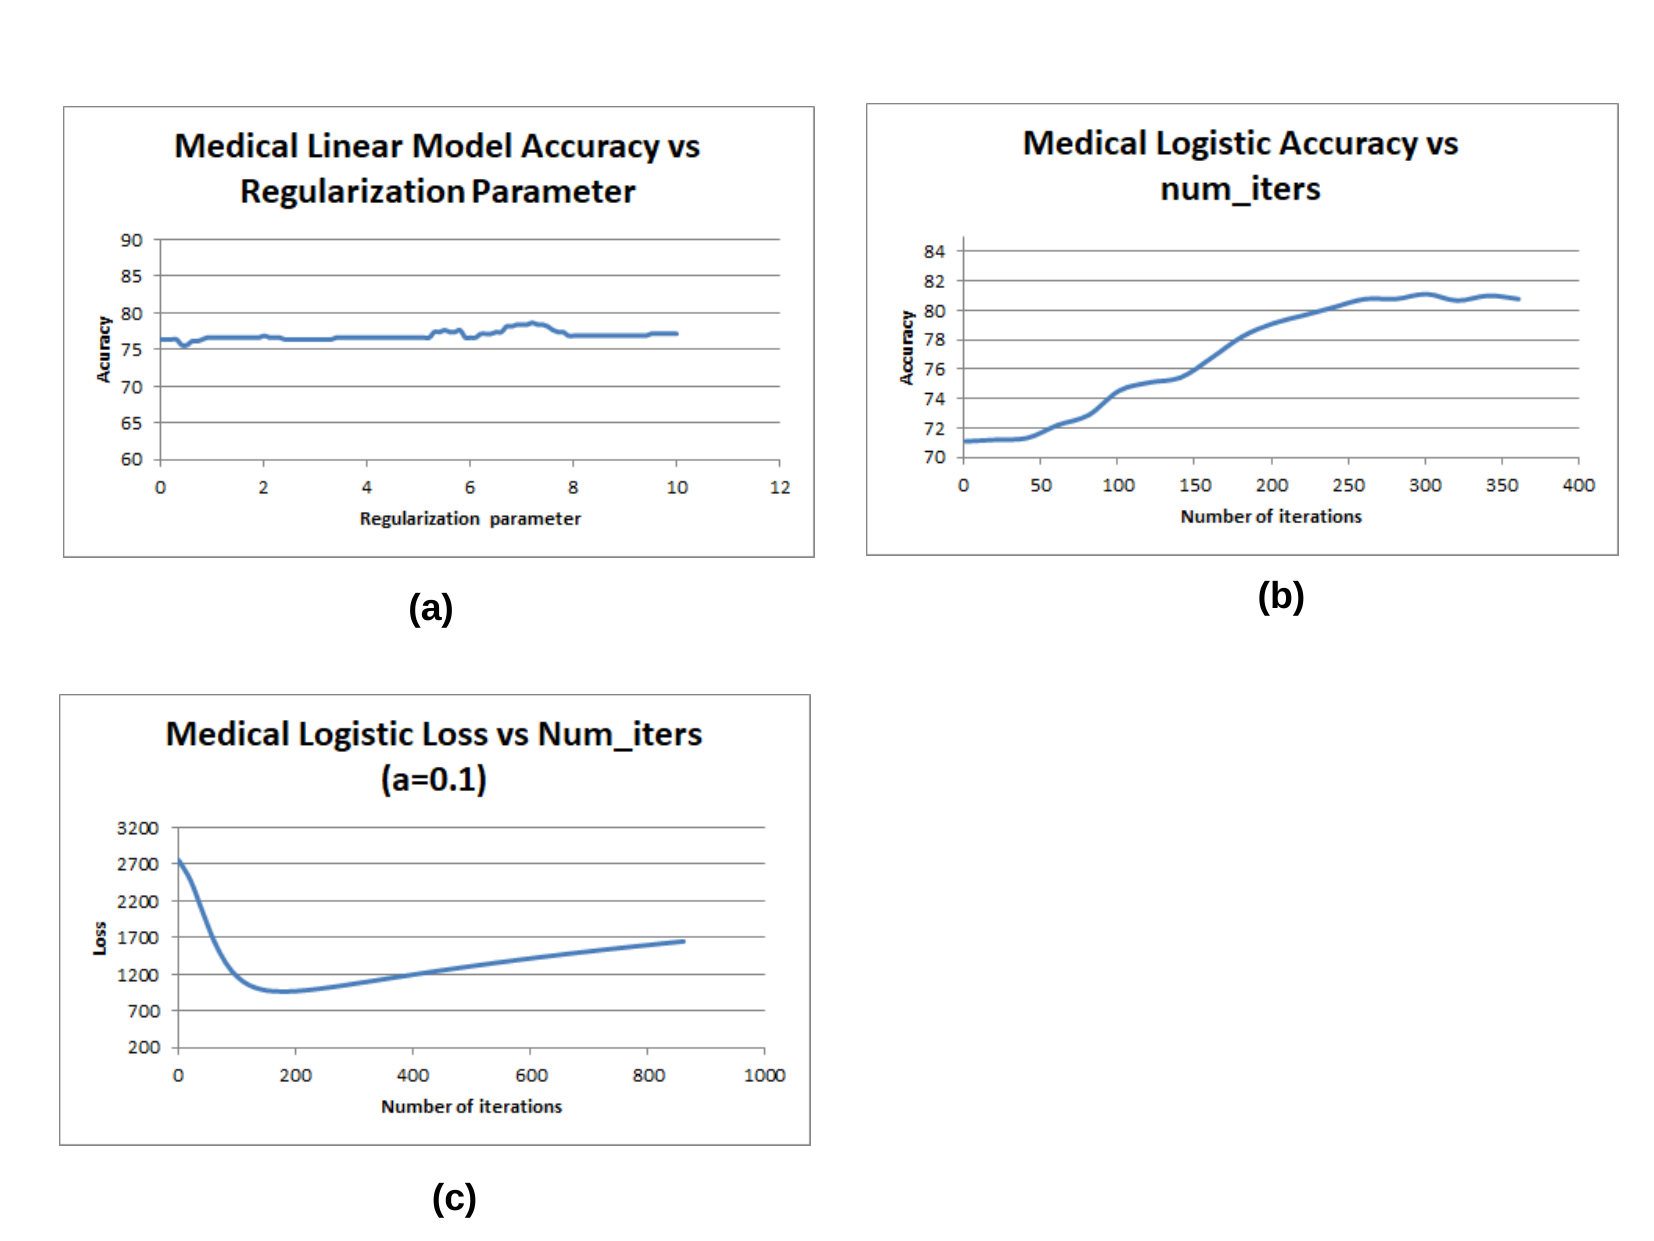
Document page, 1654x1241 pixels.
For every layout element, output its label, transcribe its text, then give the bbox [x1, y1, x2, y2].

picture [63, 106, 815, 558]
picture [866, 103, 1619, 556]
picture [59, 694, 811, 1146]
text_box (c) [342, 1169, 567, 1227]
text_box (b) [1169, 566, 1394, 624]
text_box (a) [318, 578, 544, 636]
